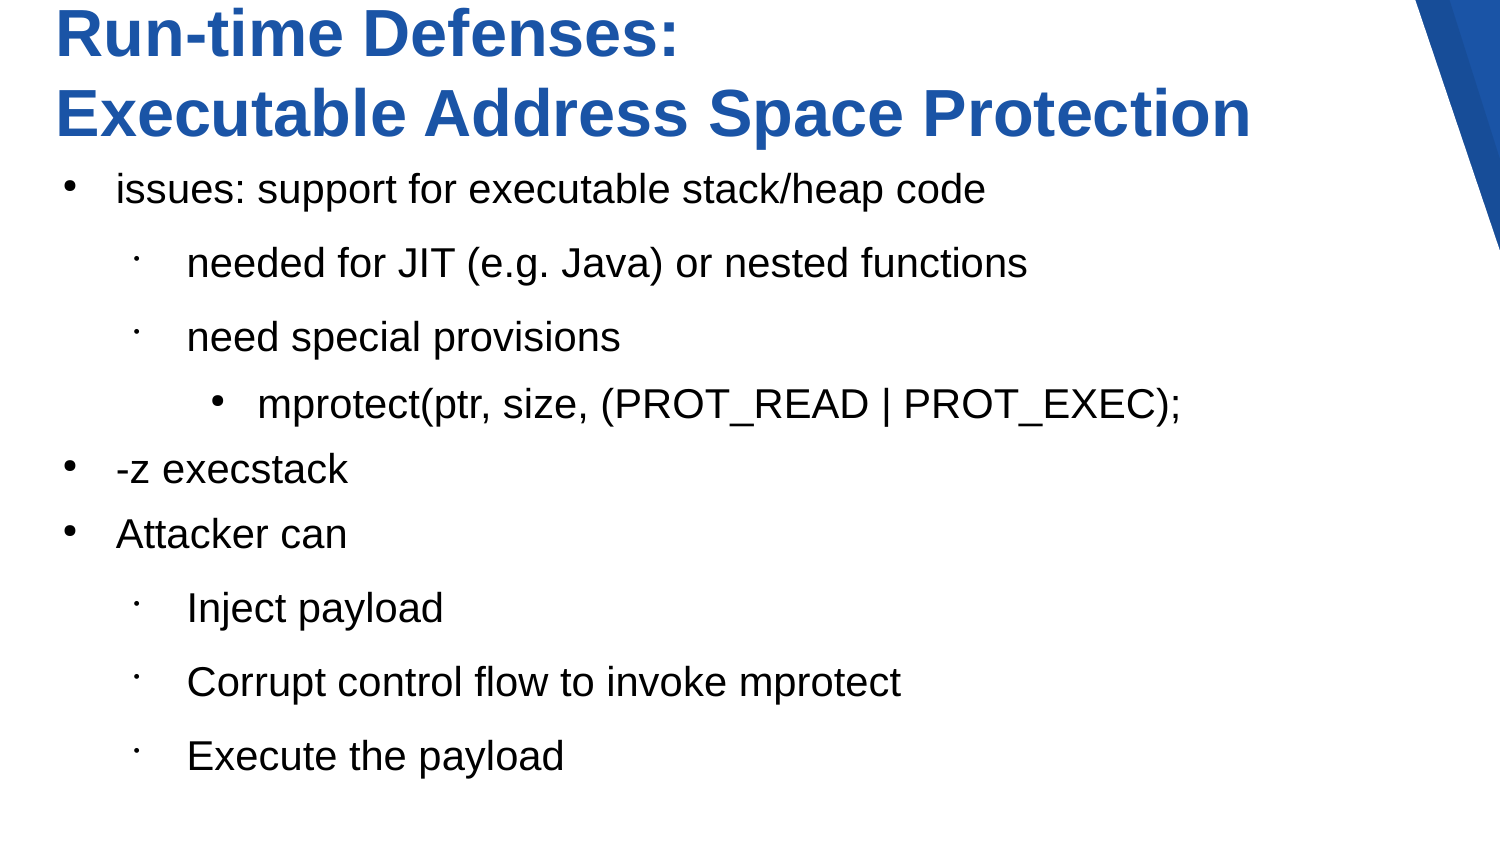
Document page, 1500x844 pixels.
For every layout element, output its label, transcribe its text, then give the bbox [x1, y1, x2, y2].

list issues: support for executable stack/heap code needed for JIT (e.g. Java) or nested functions need special provisions mprotect(ptr, size, (PROT_READ | PROT_EXEC); -z execstack Attacker can Inject payload Corrupt control flow to invoke mprotect Execute the payload [30, 147, 1486, 388]
title Run-time Defenses: Executable Address Space Protection [40, 97, 1306, 166]
